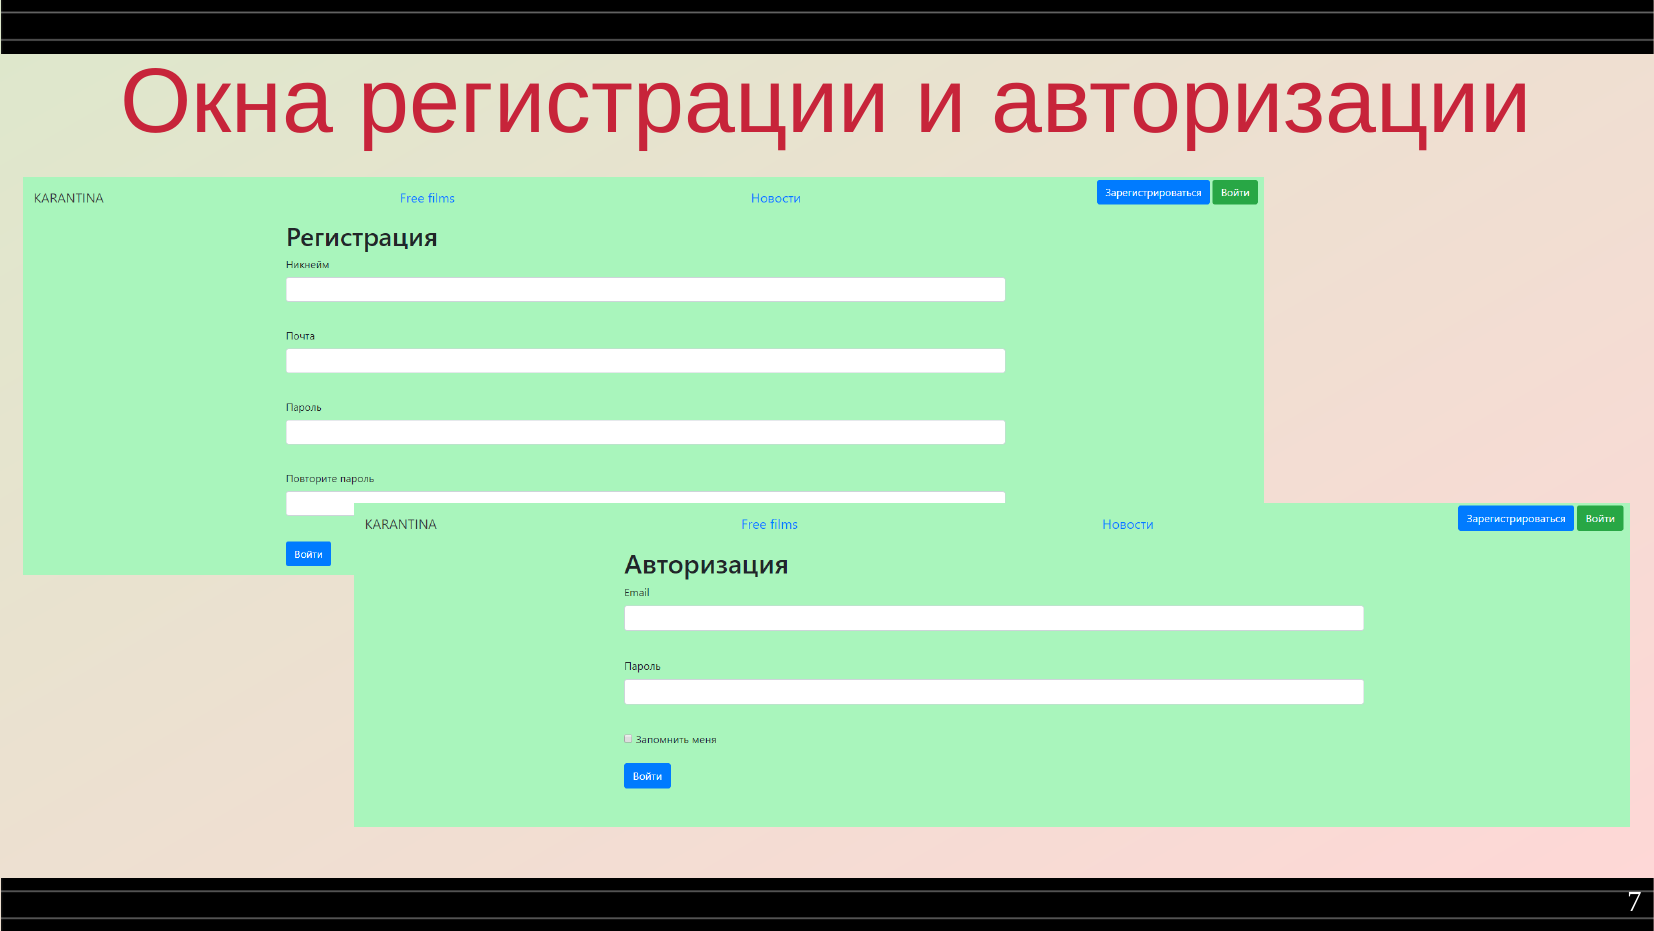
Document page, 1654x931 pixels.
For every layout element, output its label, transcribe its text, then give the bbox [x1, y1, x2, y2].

picture [23, 177, 1630, 827]
picture [1, 0, 1654, 54]
title Окна регистрации и авторизации [82, 23, 1571, 179]
picture [1, 878, 1654, 931]
